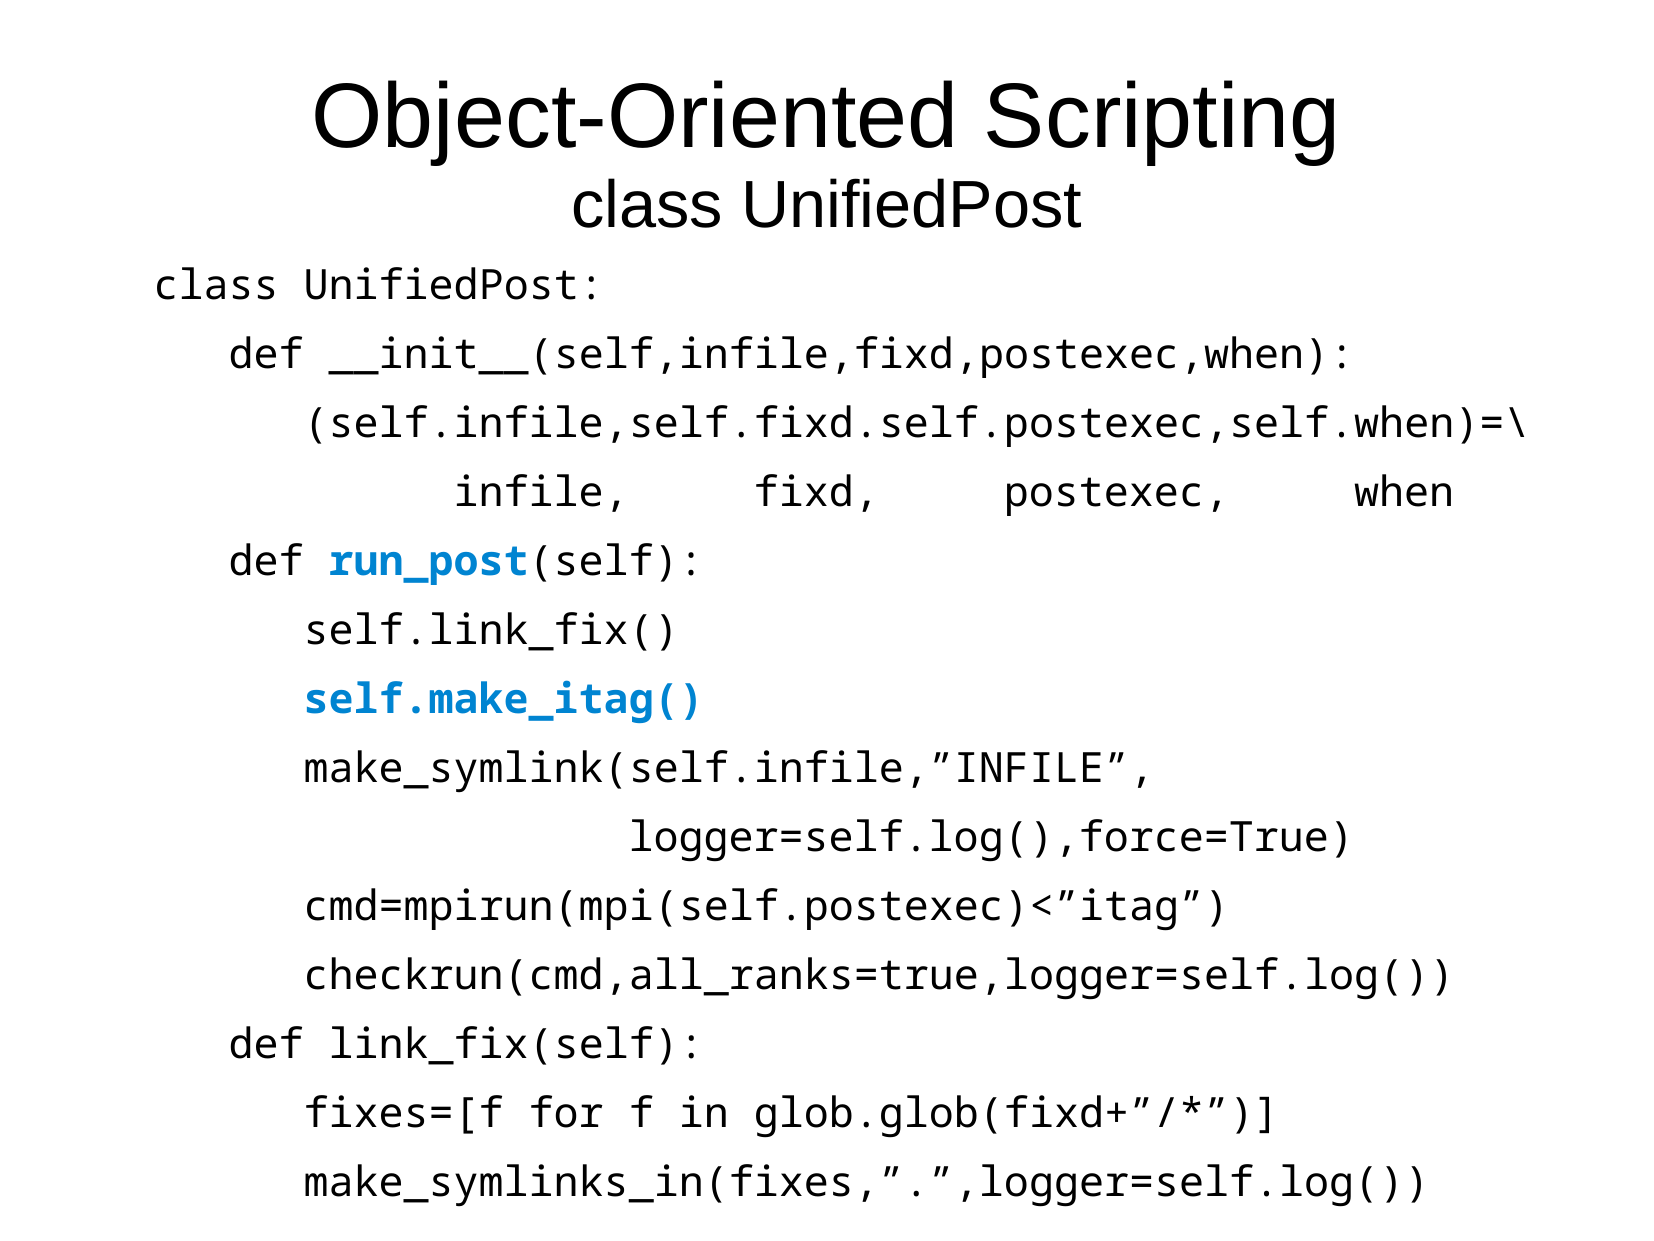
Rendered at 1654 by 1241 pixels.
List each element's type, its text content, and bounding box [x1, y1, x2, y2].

list class UnifiedPost: def __init__(self,infile,fixd,postexec,when): (self.infile,self.fixd.self.postexec,self.when)=\ infile, fixd, postexec, when def run_post(self): self.link_fix() self.make_itag() make_symlink(self.infile,”INFILE”, logger=self.log(),force=True) cmd=mpirun(mpi(self.postexec)<”itag”) checkrun(cmd,all_ranks=true,logger=self.log()) def link_fix(self): fixes=[f for f in glob.glob(fixd+”/*”)] make_symlinks_in(fixes,”.”,logger=self.log()) [82, 254, 1636, 1216]
title Object-Oriented Scripting class UnifiedPost [82, 49, 1571, 254]
